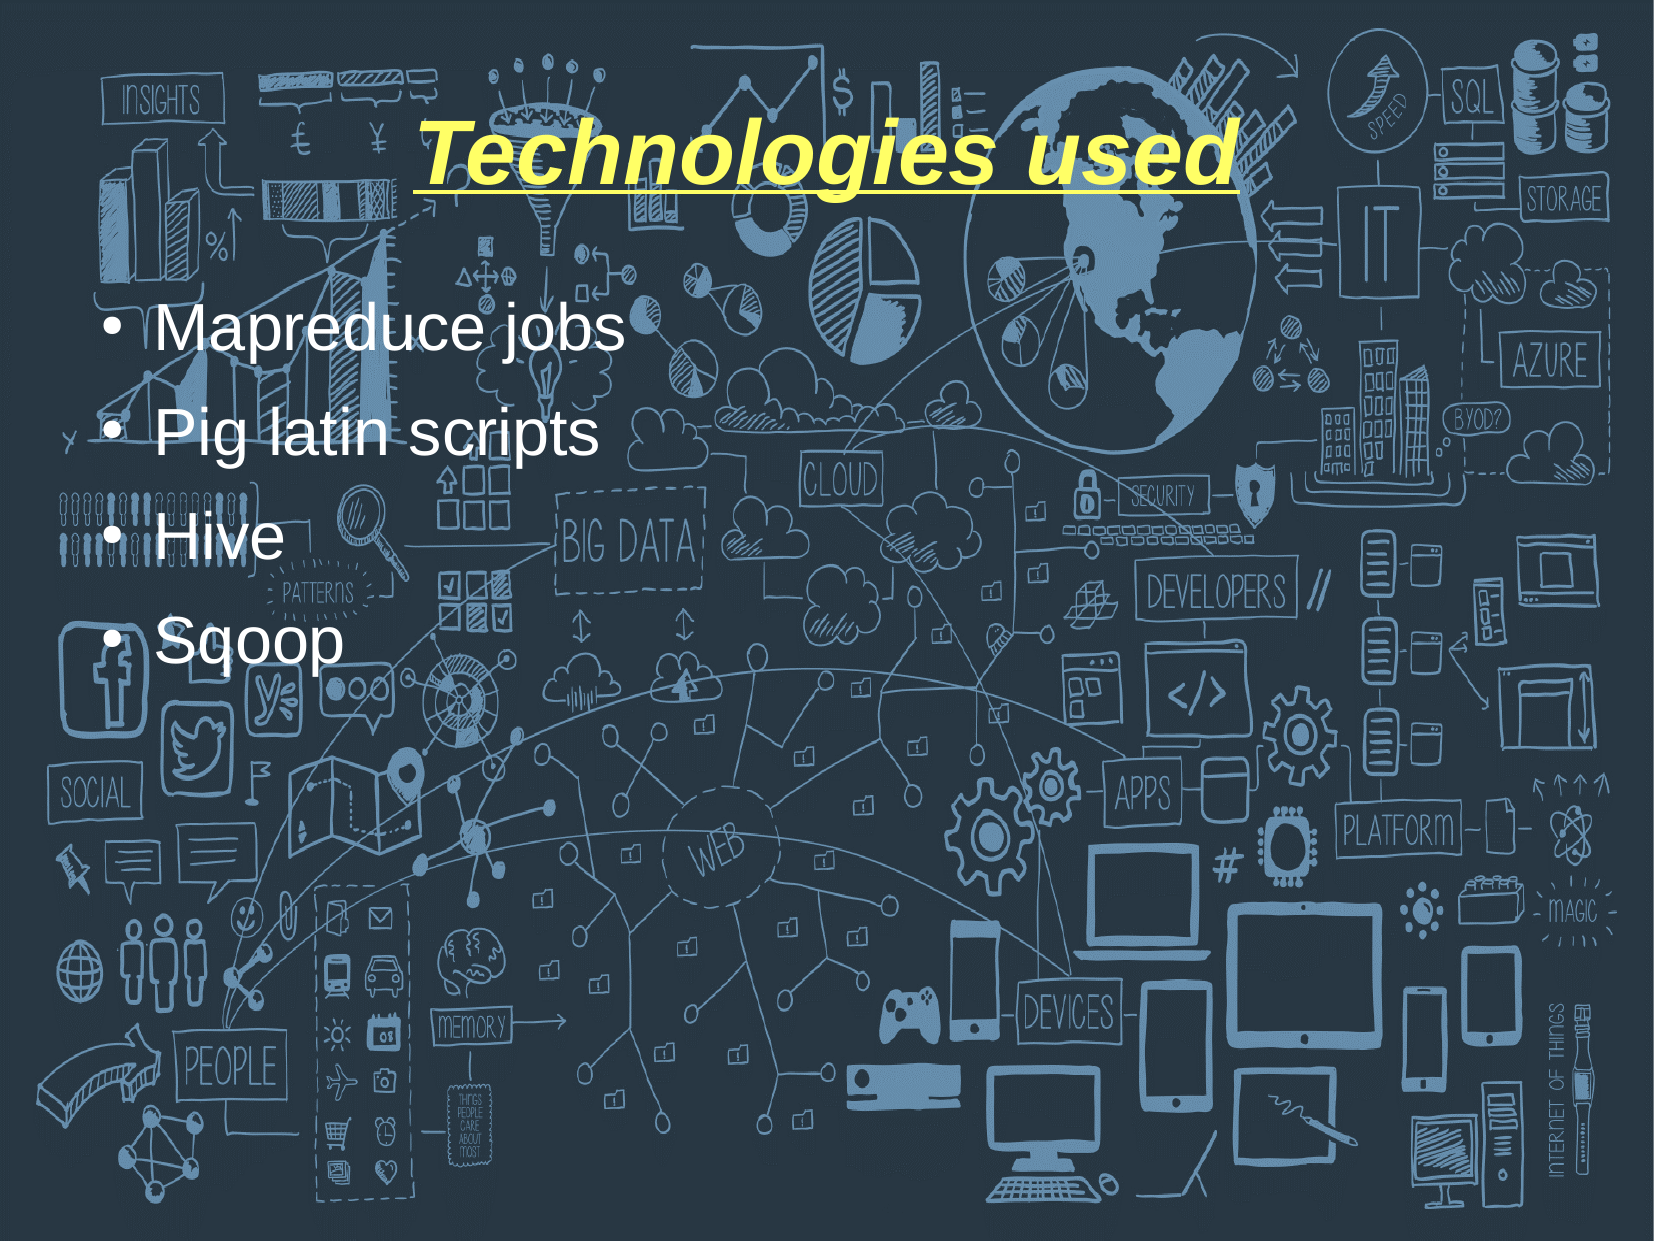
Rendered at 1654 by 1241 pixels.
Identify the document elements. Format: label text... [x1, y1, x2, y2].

picture [0, 0, 1654, 1241]
list Mapreduce jobs Pig latin scripts Hive Sqoop [82, 290, 1571, 1010]
title Technologies used [82, 49, 1571, 257]
